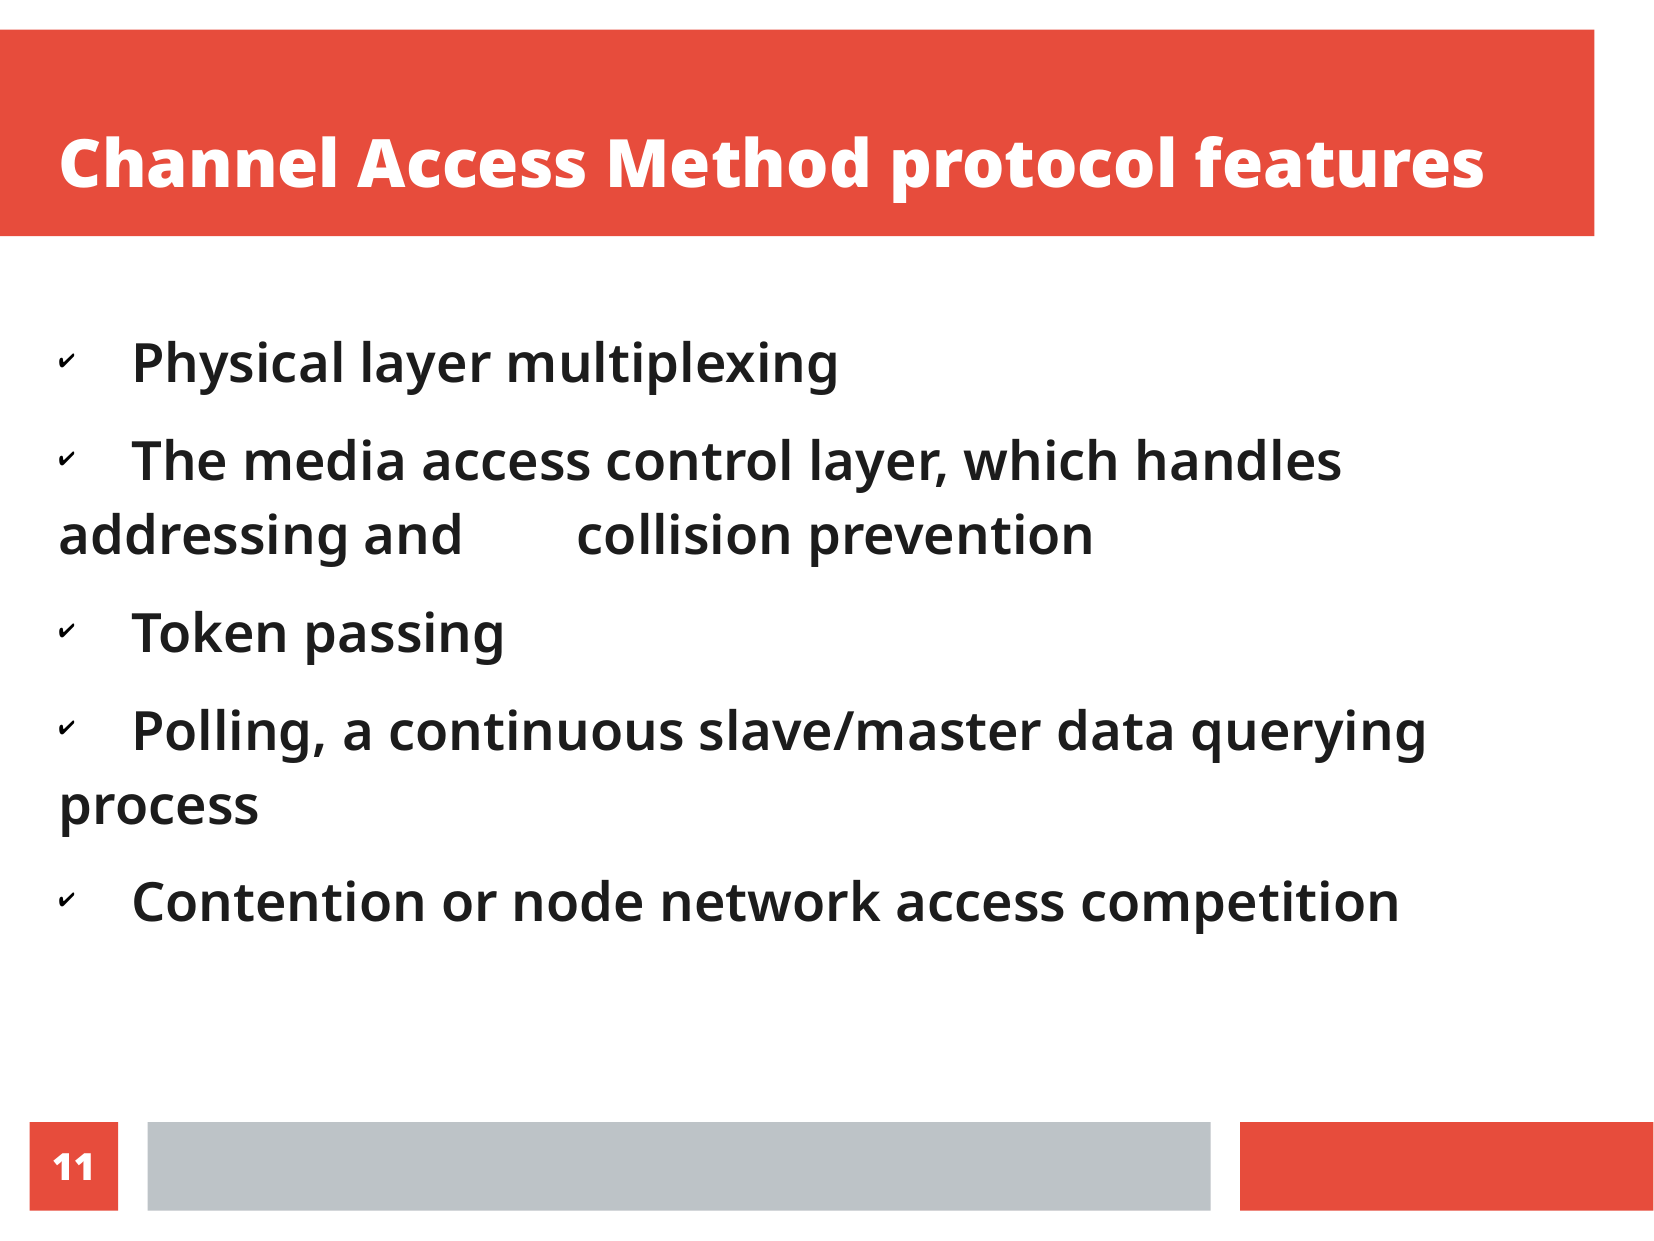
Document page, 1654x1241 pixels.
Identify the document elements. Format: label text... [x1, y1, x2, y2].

list Physical layer multiplexing The media access control layer, which handles addressing and collision prevention Token passing Polling, a continuous slave/master data querying process Contention or node network access competition [59, 324, 1565, 1093]
title Channel Access Method protocol features [59, 59, 1595, 207]
